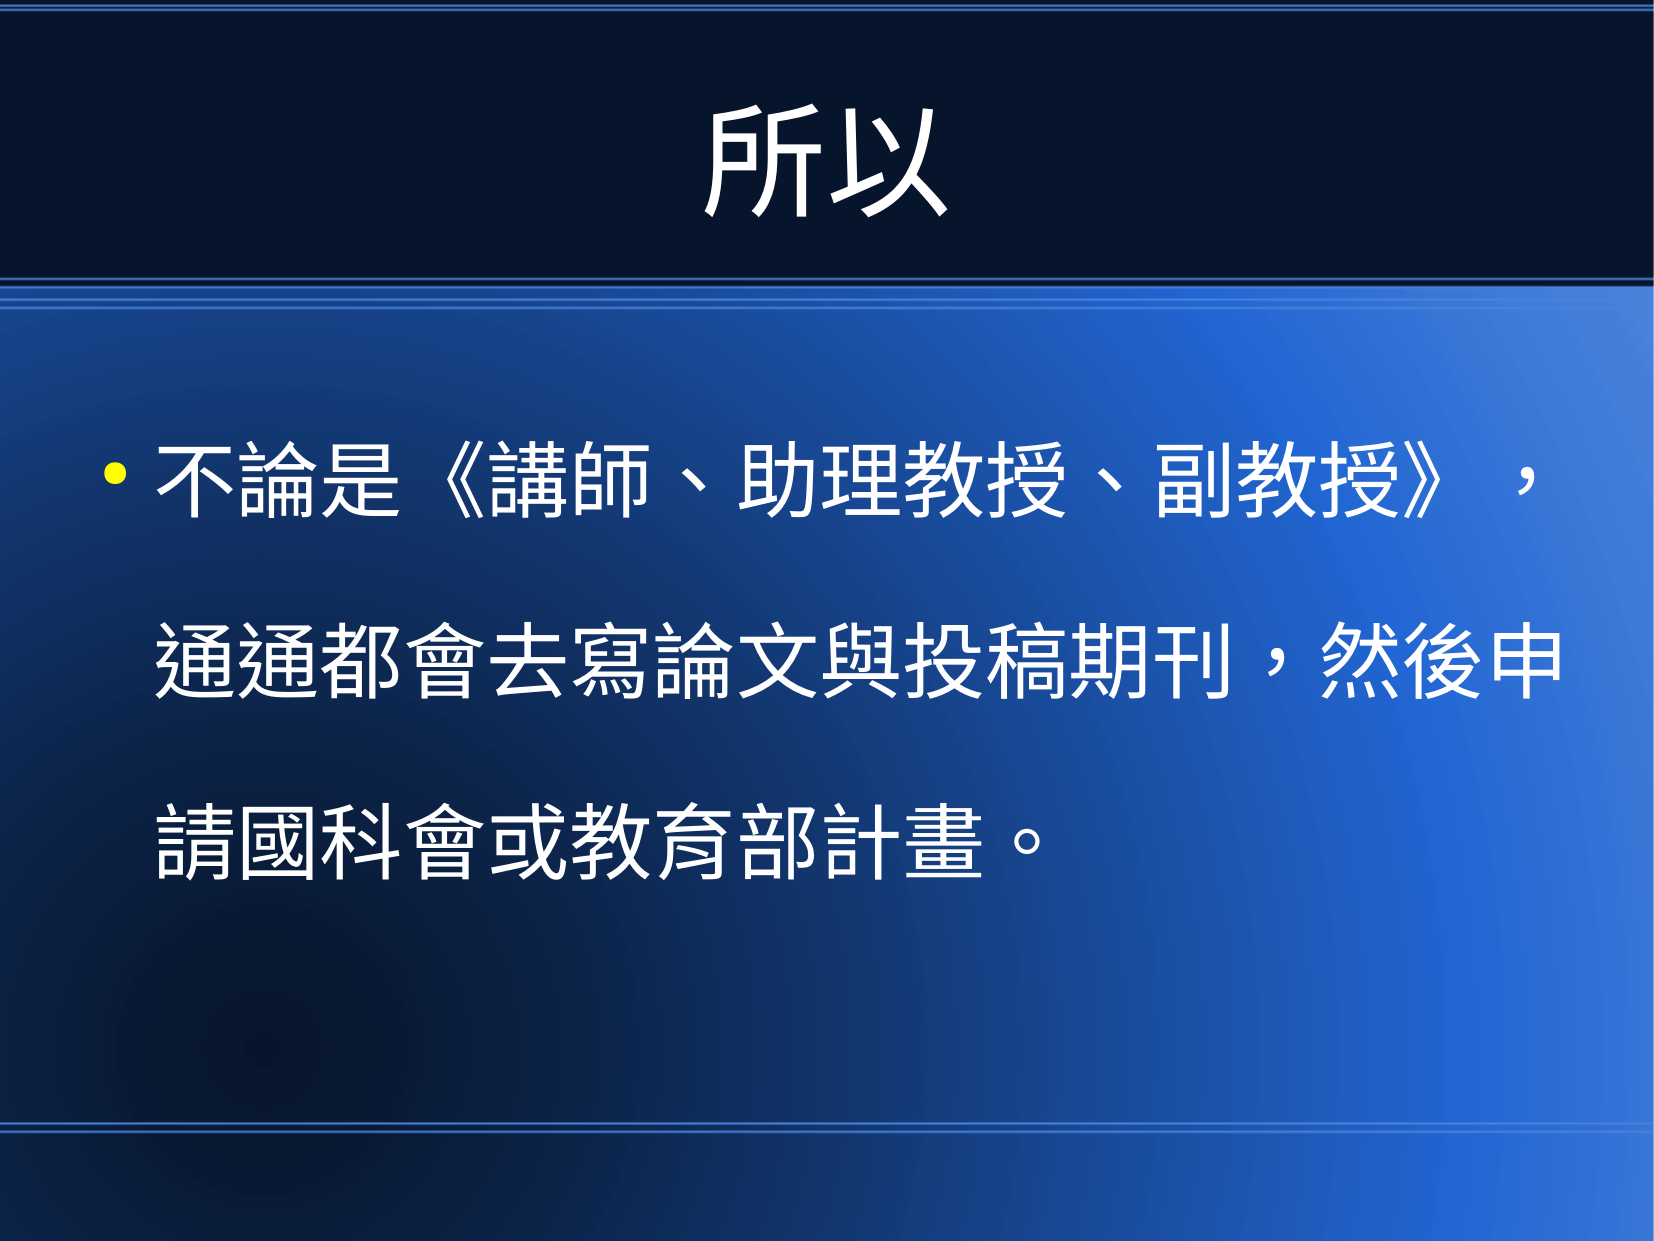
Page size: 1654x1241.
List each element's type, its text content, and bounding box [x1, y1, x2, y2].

picture [0, 0, 1654, 1241]
list 不論是《講師、助理教授、副教授》，通通都會去寫論文與投稿期刊，然後申請國科會或教育部計畫。 [82, 355, 1571, 1241]
title 所以 [82, 49, 1571, 257]
